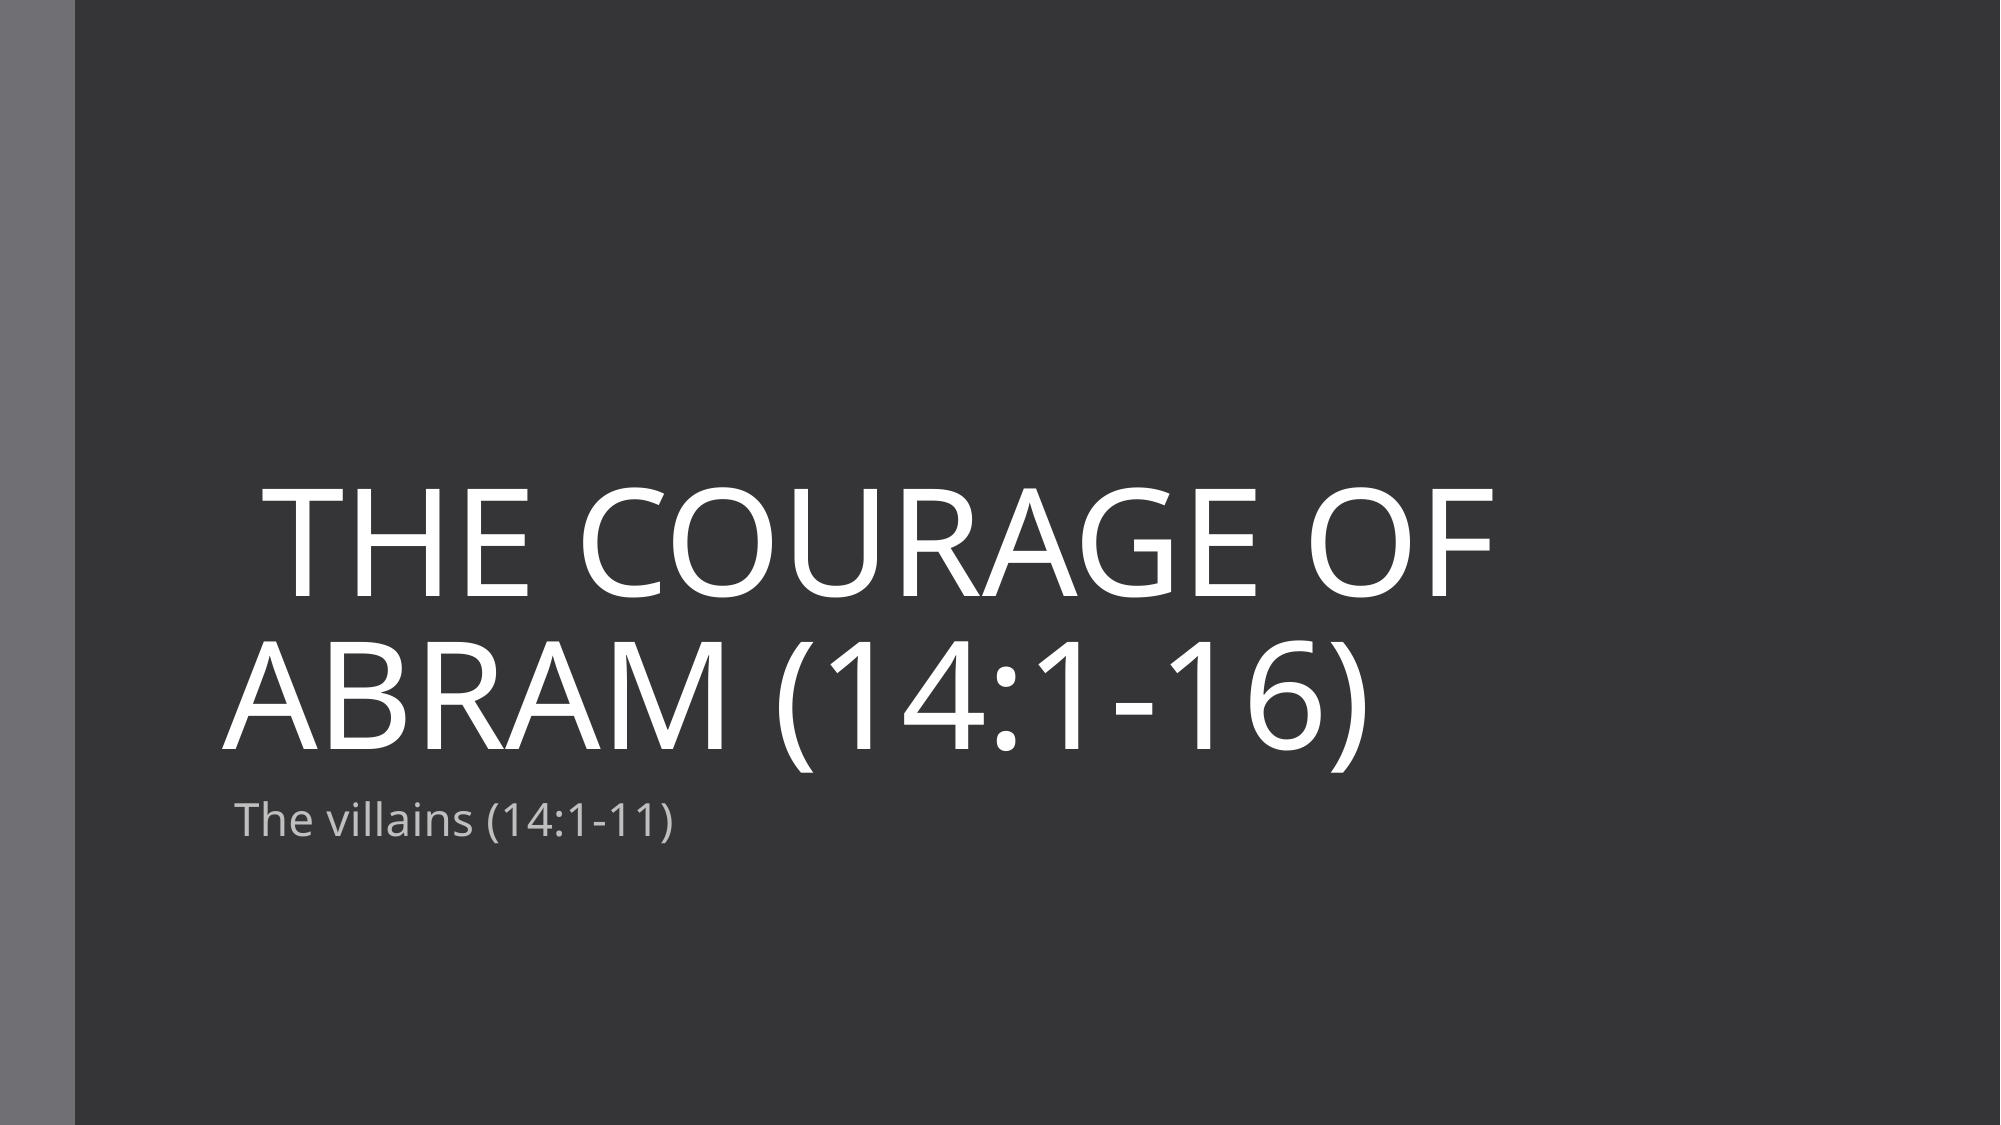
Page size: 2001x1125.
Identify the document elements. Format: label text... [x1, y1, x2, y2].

subtitle The villains (14:1-11) [206, 787, 1752, 1066]
title THE COURAGE OF ABRAM (14:1-16) [206, 124, 1752, 787]
